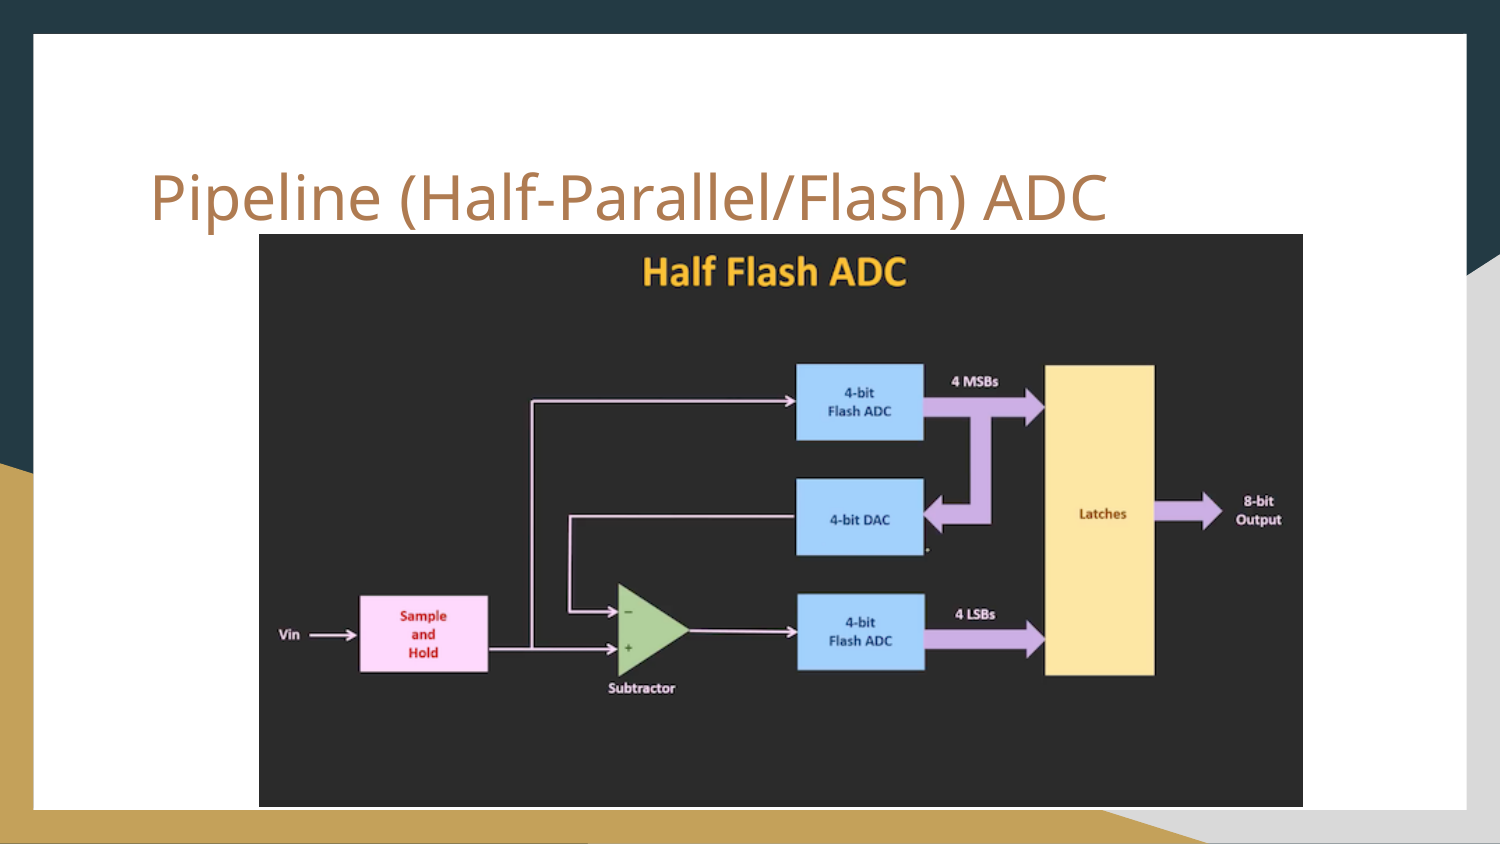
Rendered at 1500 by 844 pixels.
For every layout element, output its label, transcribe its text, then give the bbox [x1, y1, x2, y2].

title Pipeline (Half-Parallel/Flash) ADC [134, 138, 1366, 296]
picture [259, 234, 1303, 807]
